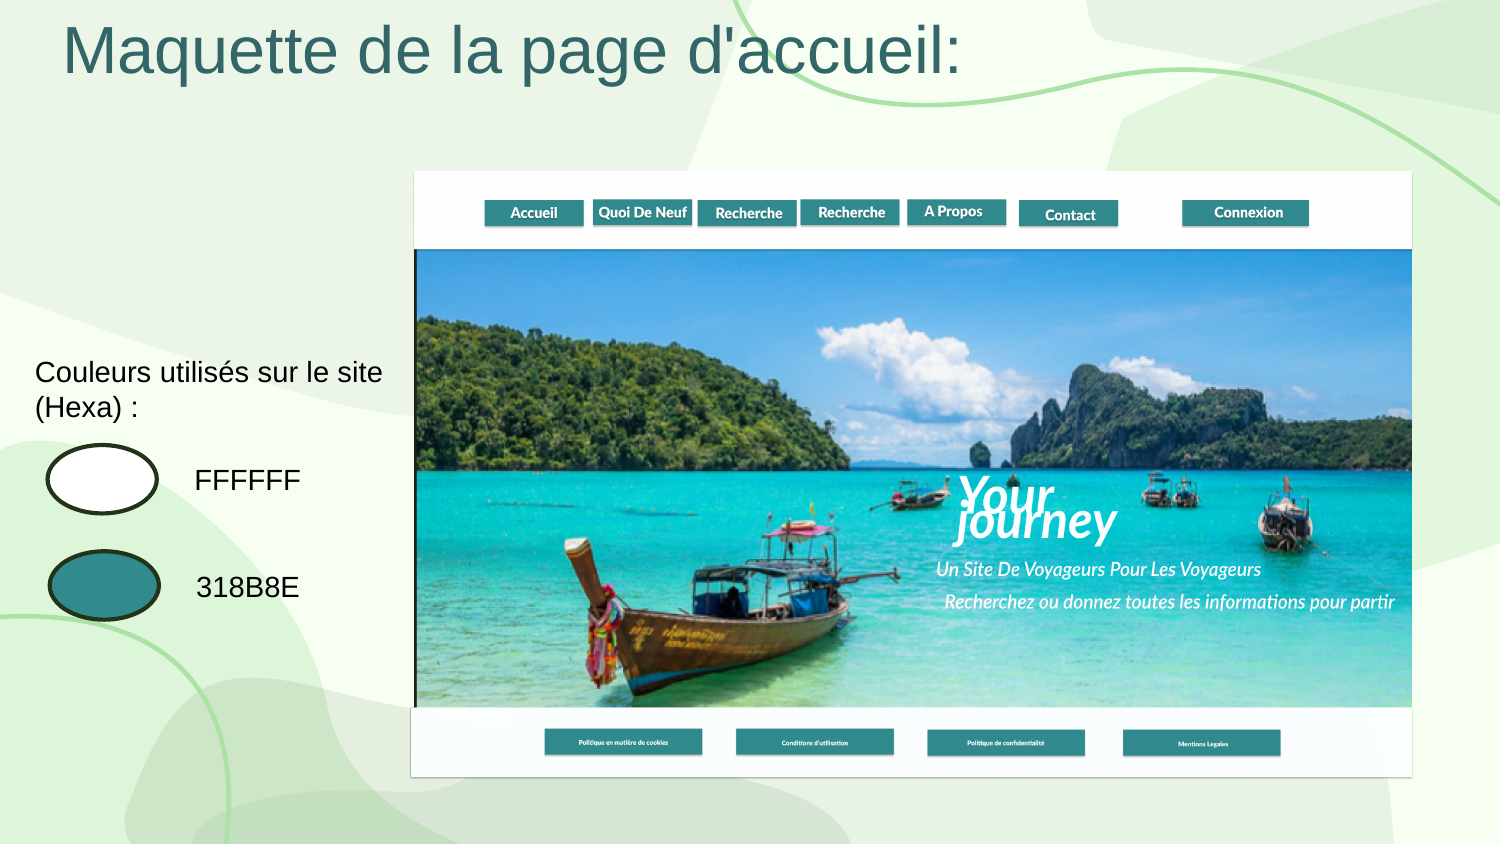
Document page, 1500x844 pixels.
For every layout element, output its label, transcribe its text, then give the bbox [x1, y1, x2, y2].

text_box 318B8E [181, 561, 352, 611]
text_box [49, 551, 159, 620]
text_box [47, 445, 157, 514]
text_box Couleurs utilisés sur le site (Hexa) : [20, 346, 409, 432]
picture [409, 171, 1430, 780]
title Maquette de la page d'accueil: [47, 0, 1415, 152]
text_box FFFFFF [179, 453, 350, 504]
